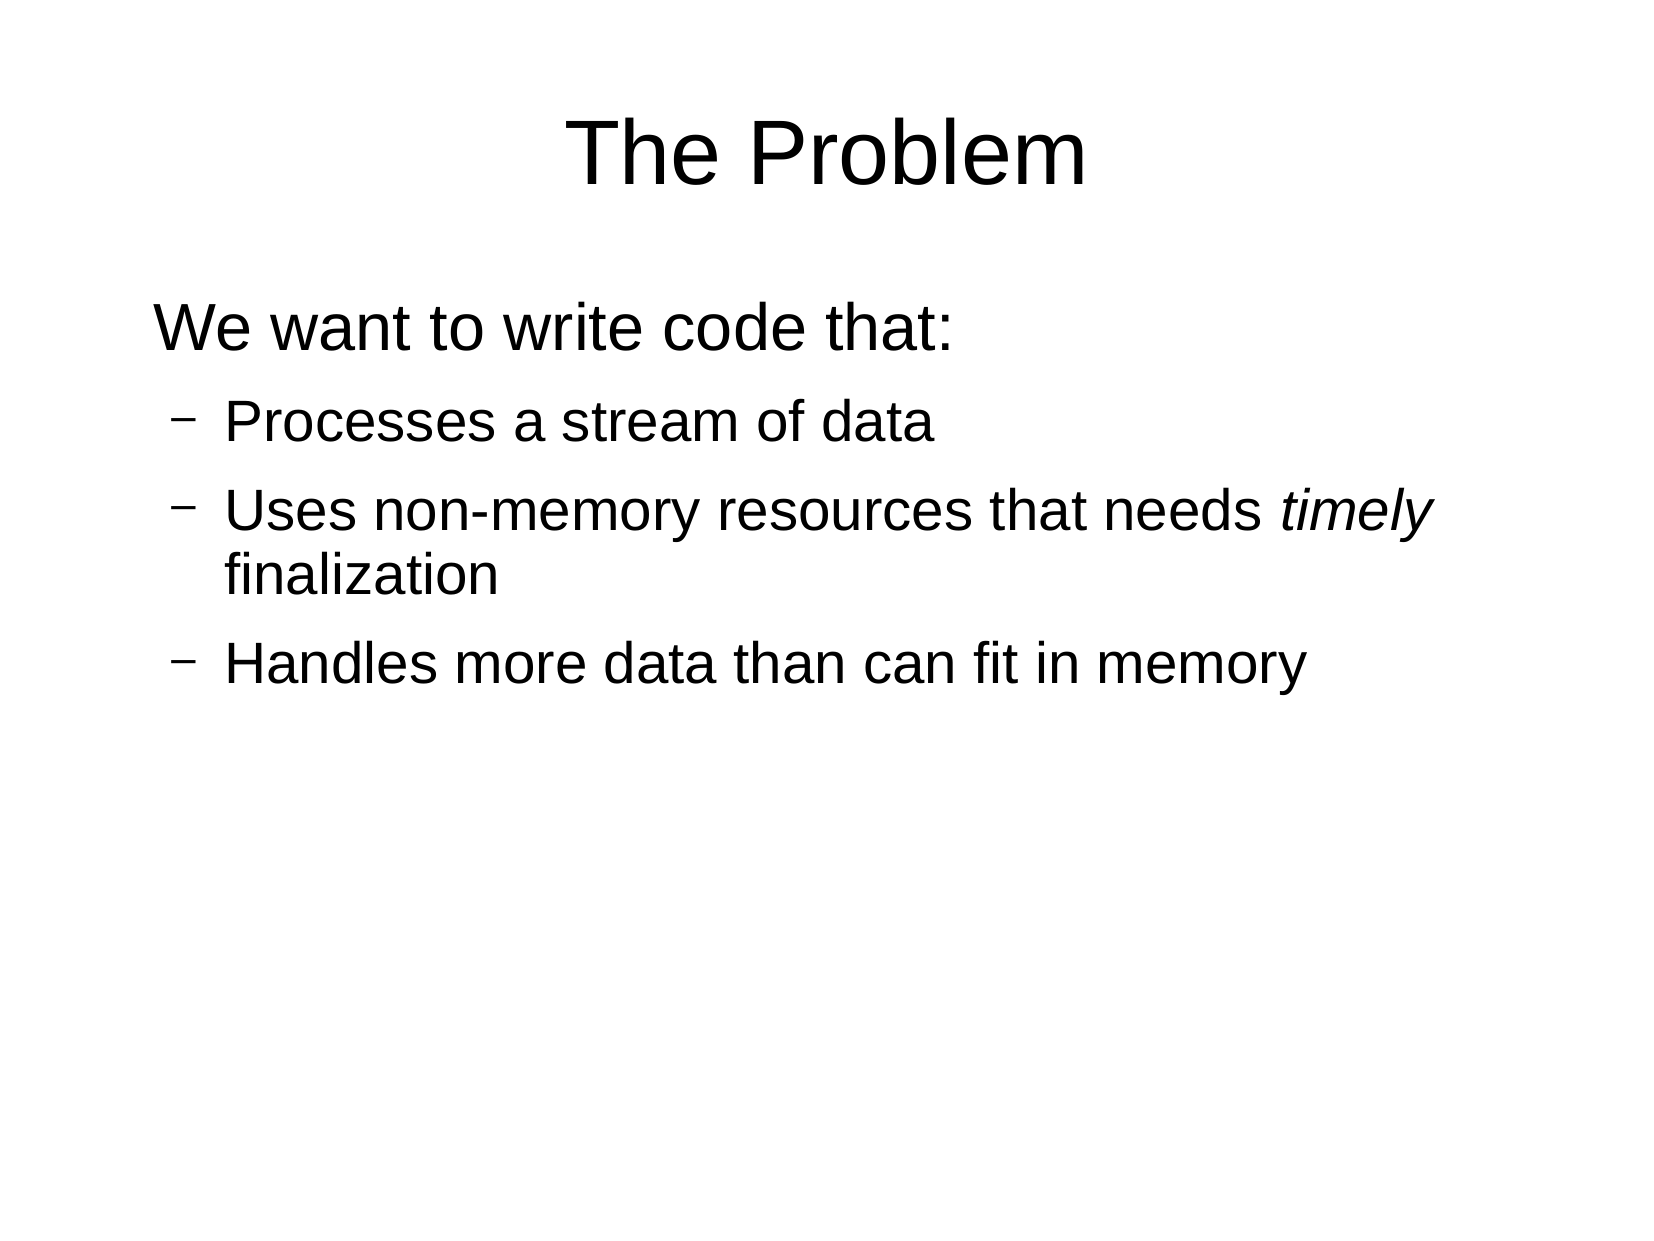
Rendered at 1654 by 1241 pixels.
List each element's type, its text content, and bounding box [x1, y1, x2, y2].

list We want to write code that: Processes a stream of data Uses non-memory resources that needs timely finalization Handles more data than can fit in memory [82, 290, 1571, 1010]
title The Problem [82, 49, 1571, 257]
